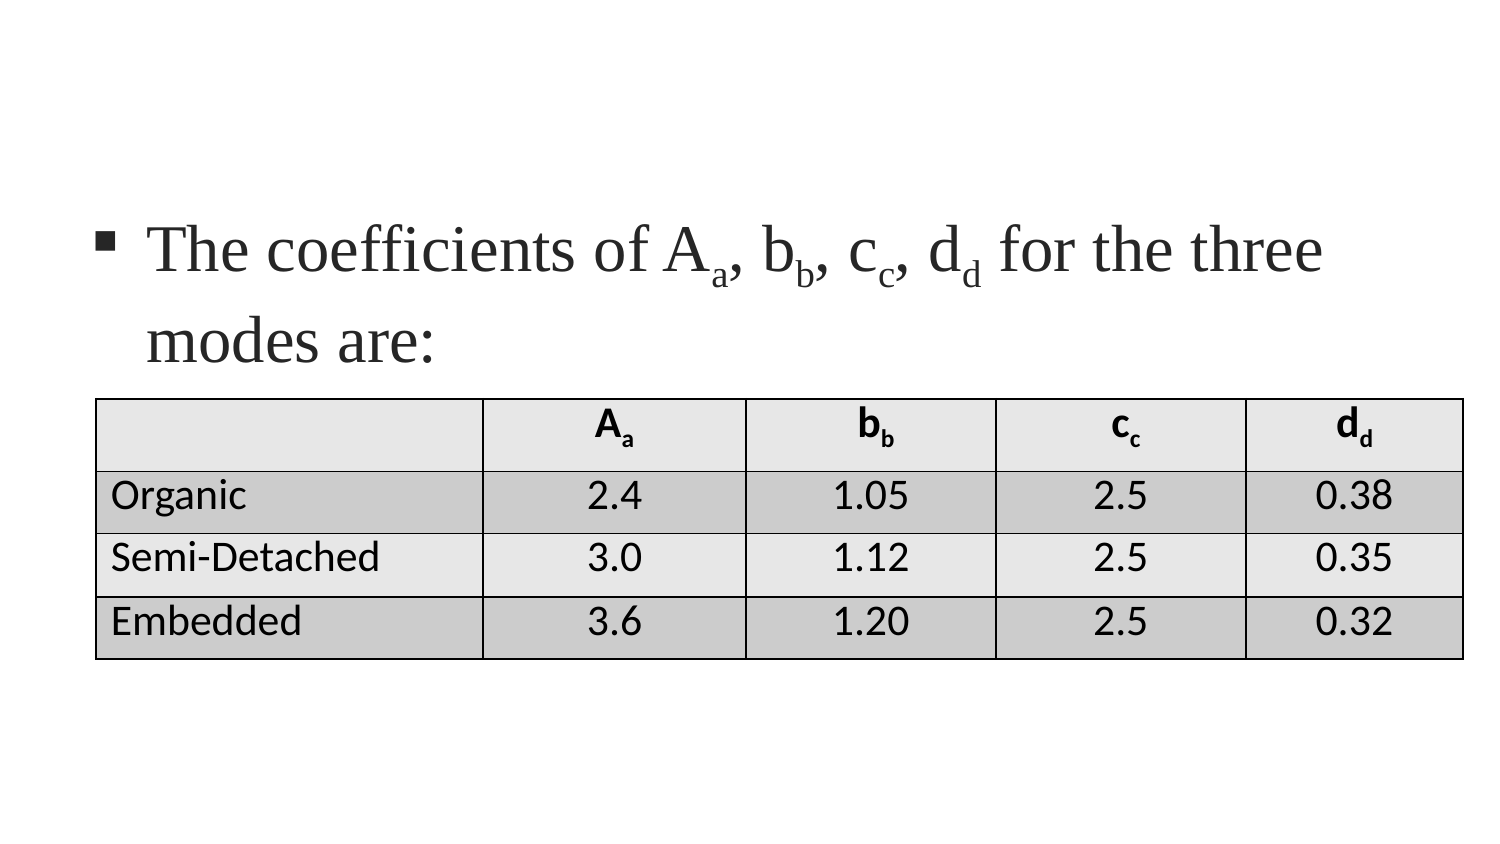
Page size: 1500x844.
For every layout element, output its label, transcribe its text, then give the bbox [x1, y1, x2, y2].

table_cell 0.38 [1247, 472, 1462, 533]
table_cell 3.0 [484, 534, 745, 596]
table_cell 2.4 [484, 472, 745, 533]
table_cell Semi-Detached [97, 534, 482, 596]
table_cell 0.35 [1247, 534, 1462, 596]
table_header cc [997, 400, 1245, 471]
table_header dd [1247, 400, 1462, 471]
list The coefficients of Aa, bb, cc, dd for the three modes are: [75, 196, 1425, 754]
table_cell Organic [97, 472, 482, 533]
table_header Aa [484, 400, 745, 471]
table_cell 0.32 [1247, 598, 1462, 658]
table_cell 2.5 [997, 472, 1245, 533]
table_cell 2.5 [997, 534, 1245, 596]
table_cell 2.5 [997, 598, 1245, 658]
table_cell 1.12 [747, 534, 995, 596]
table_cell 3.6 [484, 598, 745, 658]
table_cell 1.05 [747, 472, 995, 533]
table_cell 1.20 [747, 598, 995, 658]
table_header bb [747, 400, 995, 471]
table_cell Embedded [97, 598, 482, 658]
table_header [97, 400, 482, 471]
